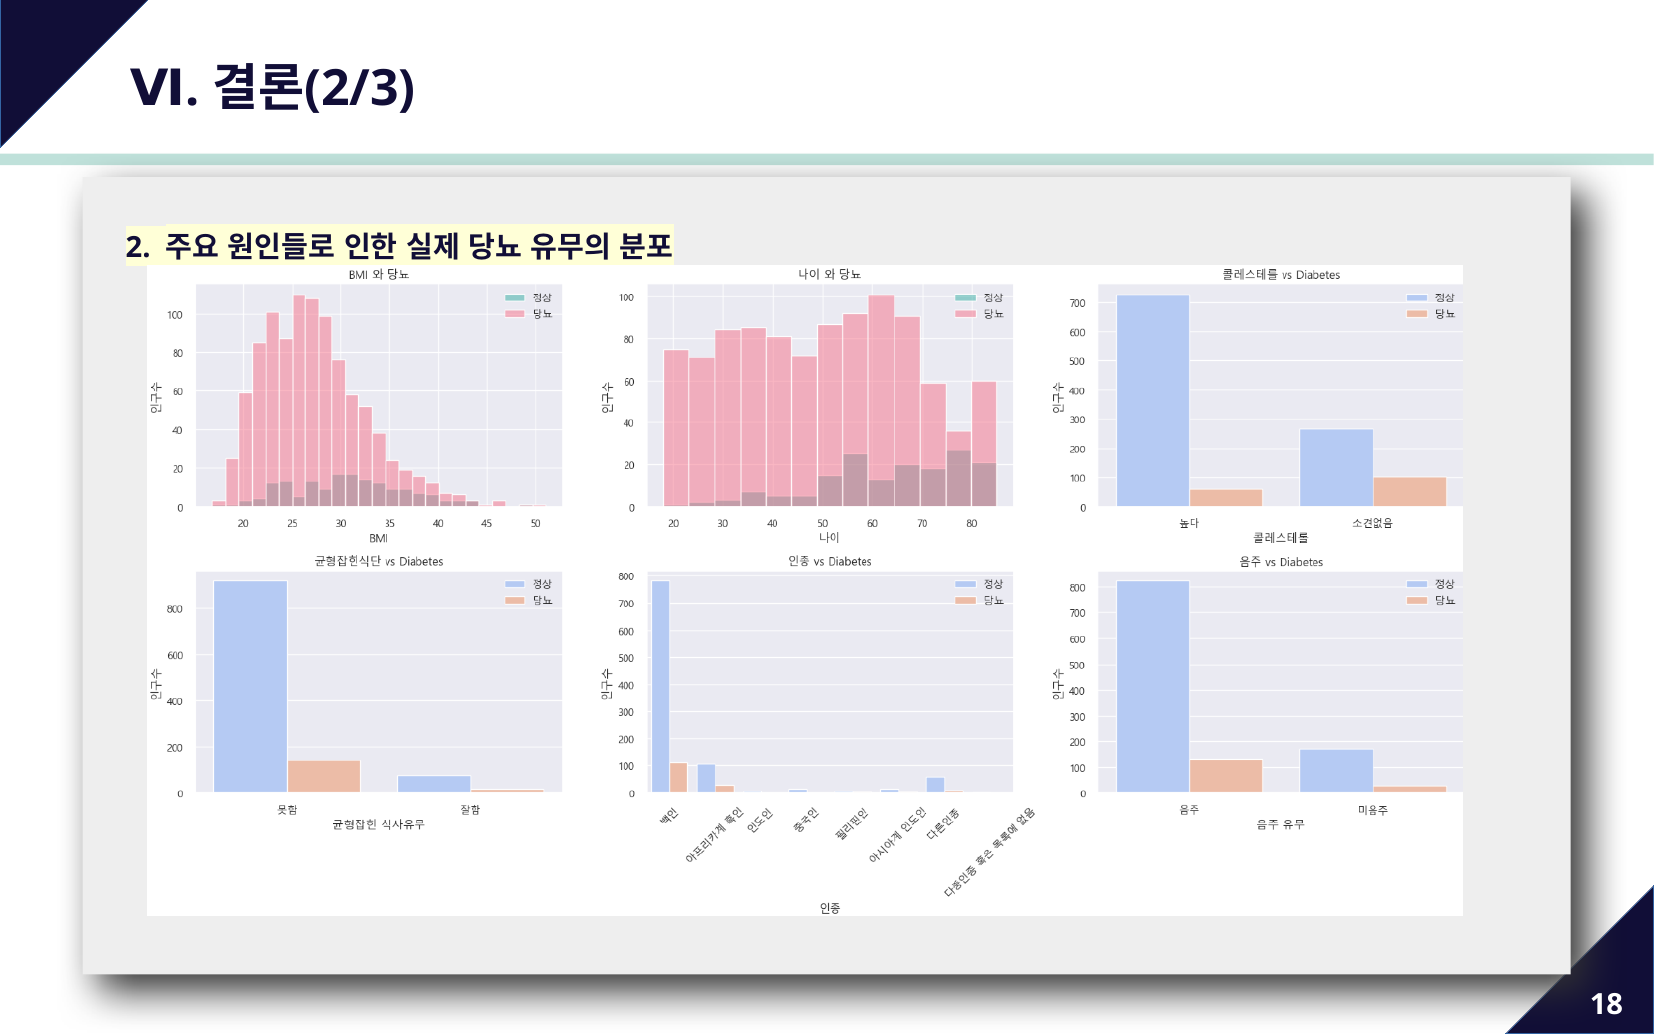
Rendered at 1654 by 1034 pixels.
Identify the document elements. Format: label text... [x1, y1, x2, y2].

list 2. 주요 원인들로 인한 실제 당뇨 유무의 분포 [82, 177, 1571, 975]
title Ⅵ. 결론(2/3) [129, 41, 1618, 148]
picture [147, 265, 1463, 916]
text_box <숫자> [1541, 974, 1654, 1033]
